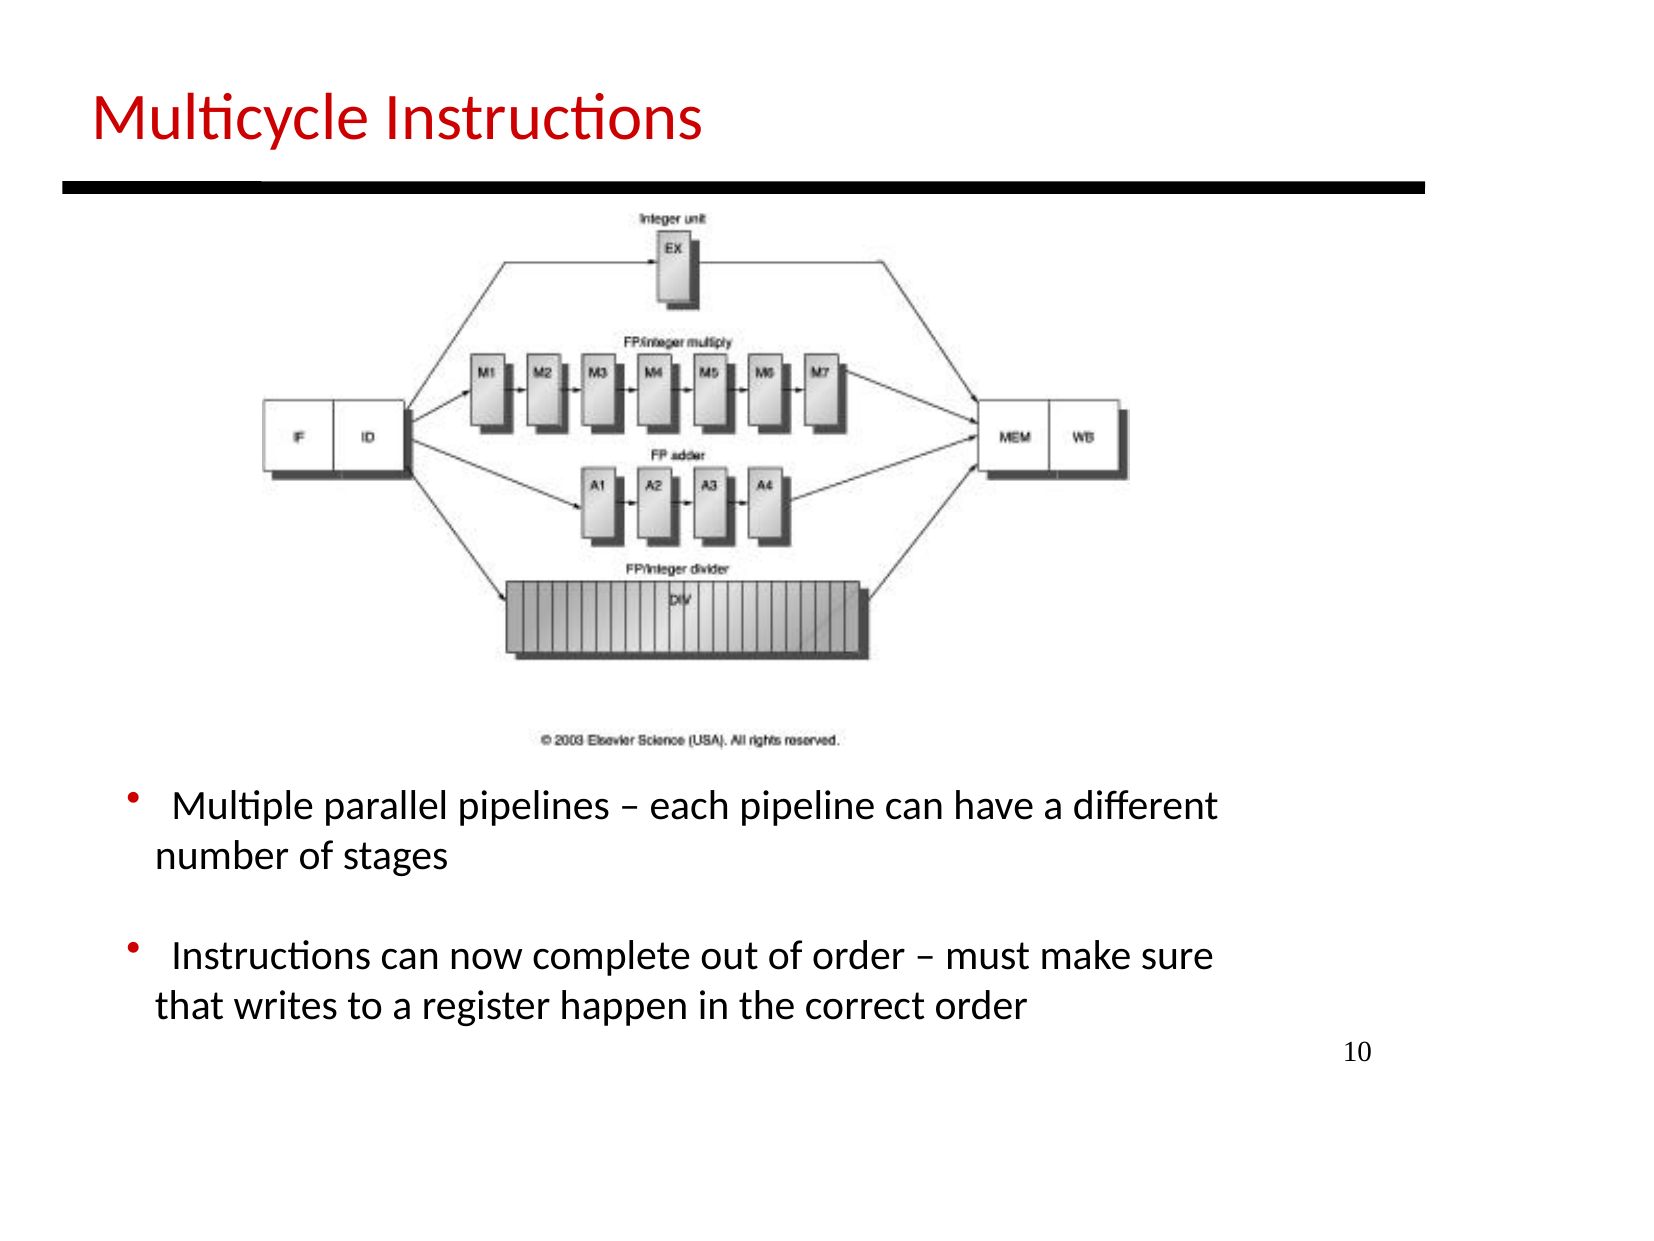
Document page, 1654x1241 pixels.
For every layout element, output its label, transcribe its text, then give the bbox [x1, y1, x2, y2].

slide_number <number> [1074, 1025, 1388, 1100]
text_box Multiple parallel pipelines – each pipeline can have a different number of stages Instructions can now complete out of order – must make sure that writes to a register happen in the correct order [111, 770, 1235, 1036]
picture [262, 212, 1130, 750]
text_box Multicycle Instructions [76, 65, 720, 160]
